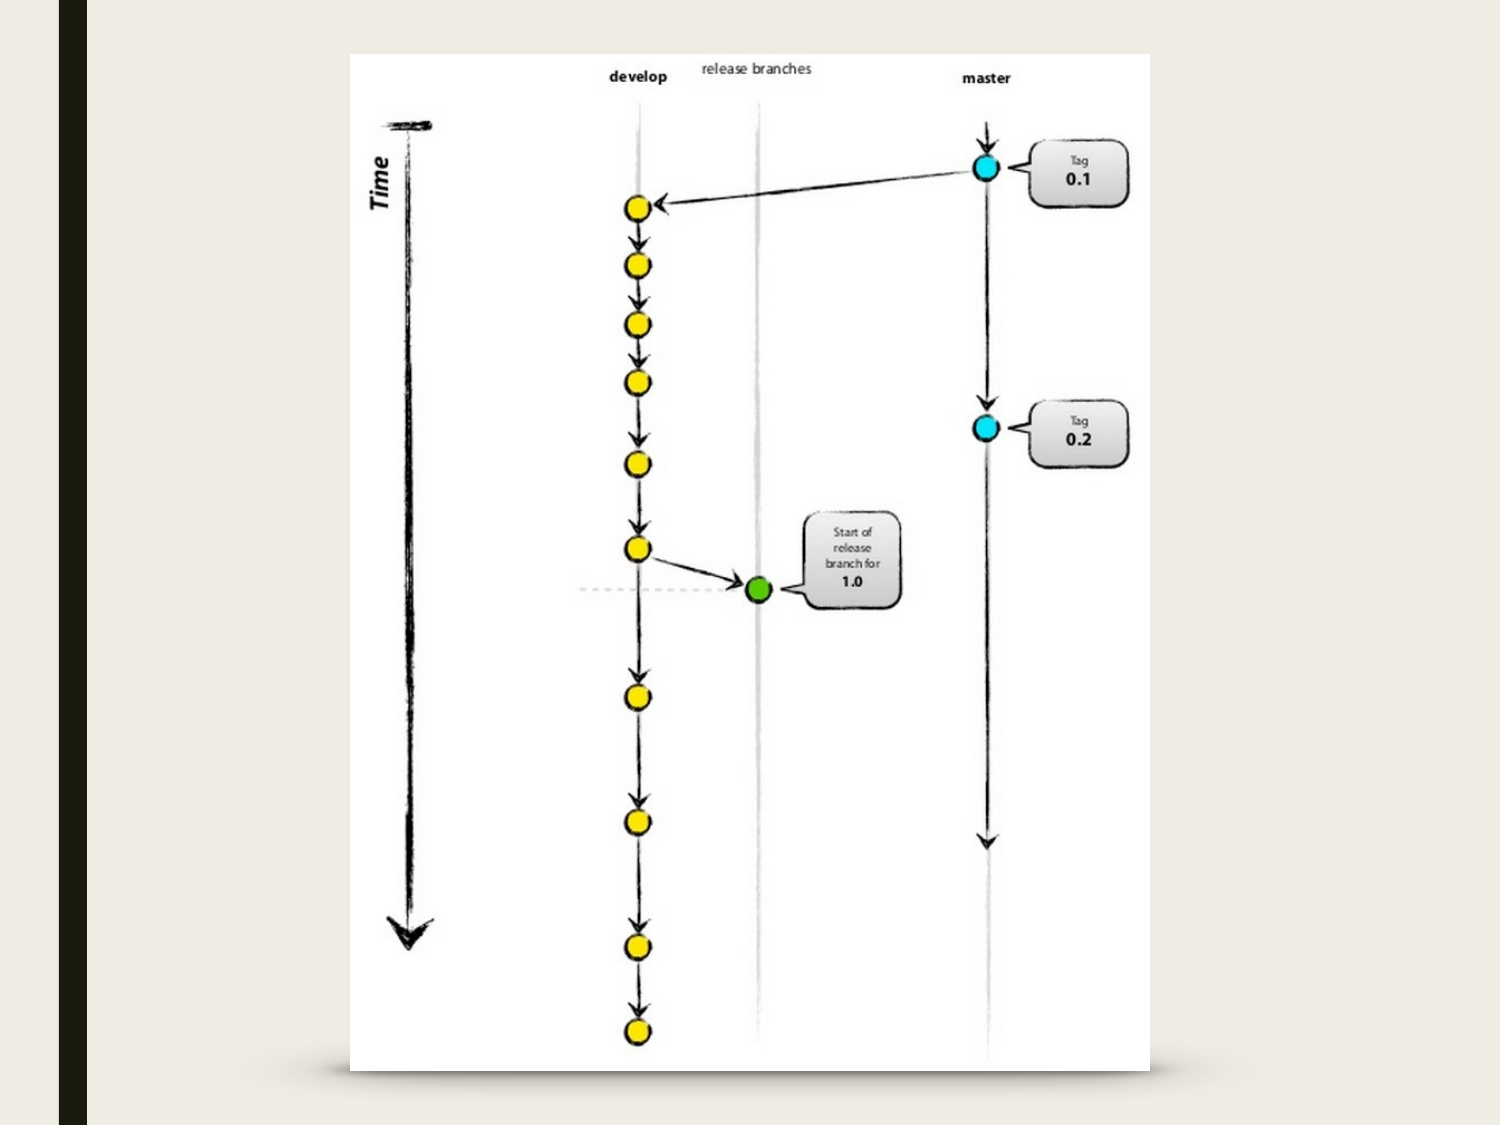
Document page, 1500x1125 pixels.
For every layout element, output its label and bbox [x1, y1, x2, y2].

text_box [100, 54, 1399, 1125]
